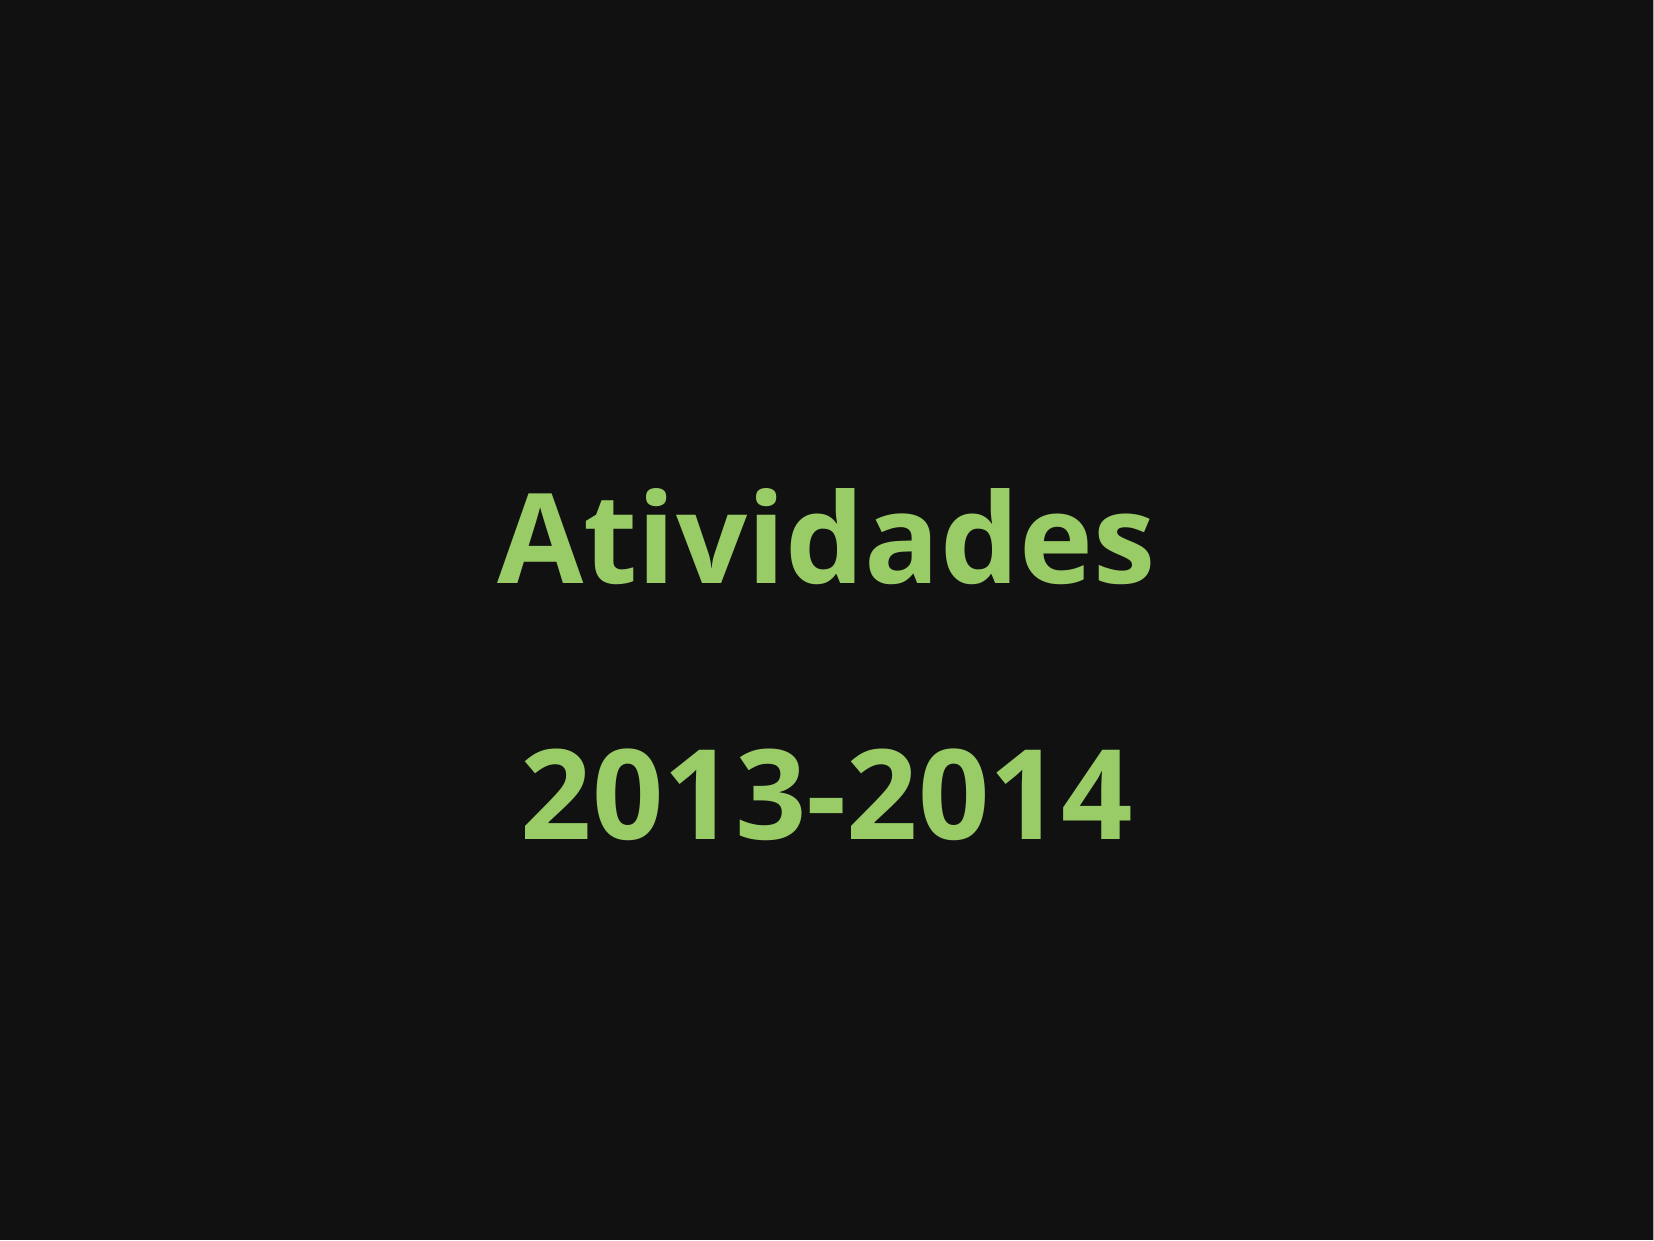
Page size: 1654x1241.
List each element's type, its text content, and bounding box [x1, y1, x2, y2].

title Atividades 2013-2014 [82, 430, 1571, 811]
